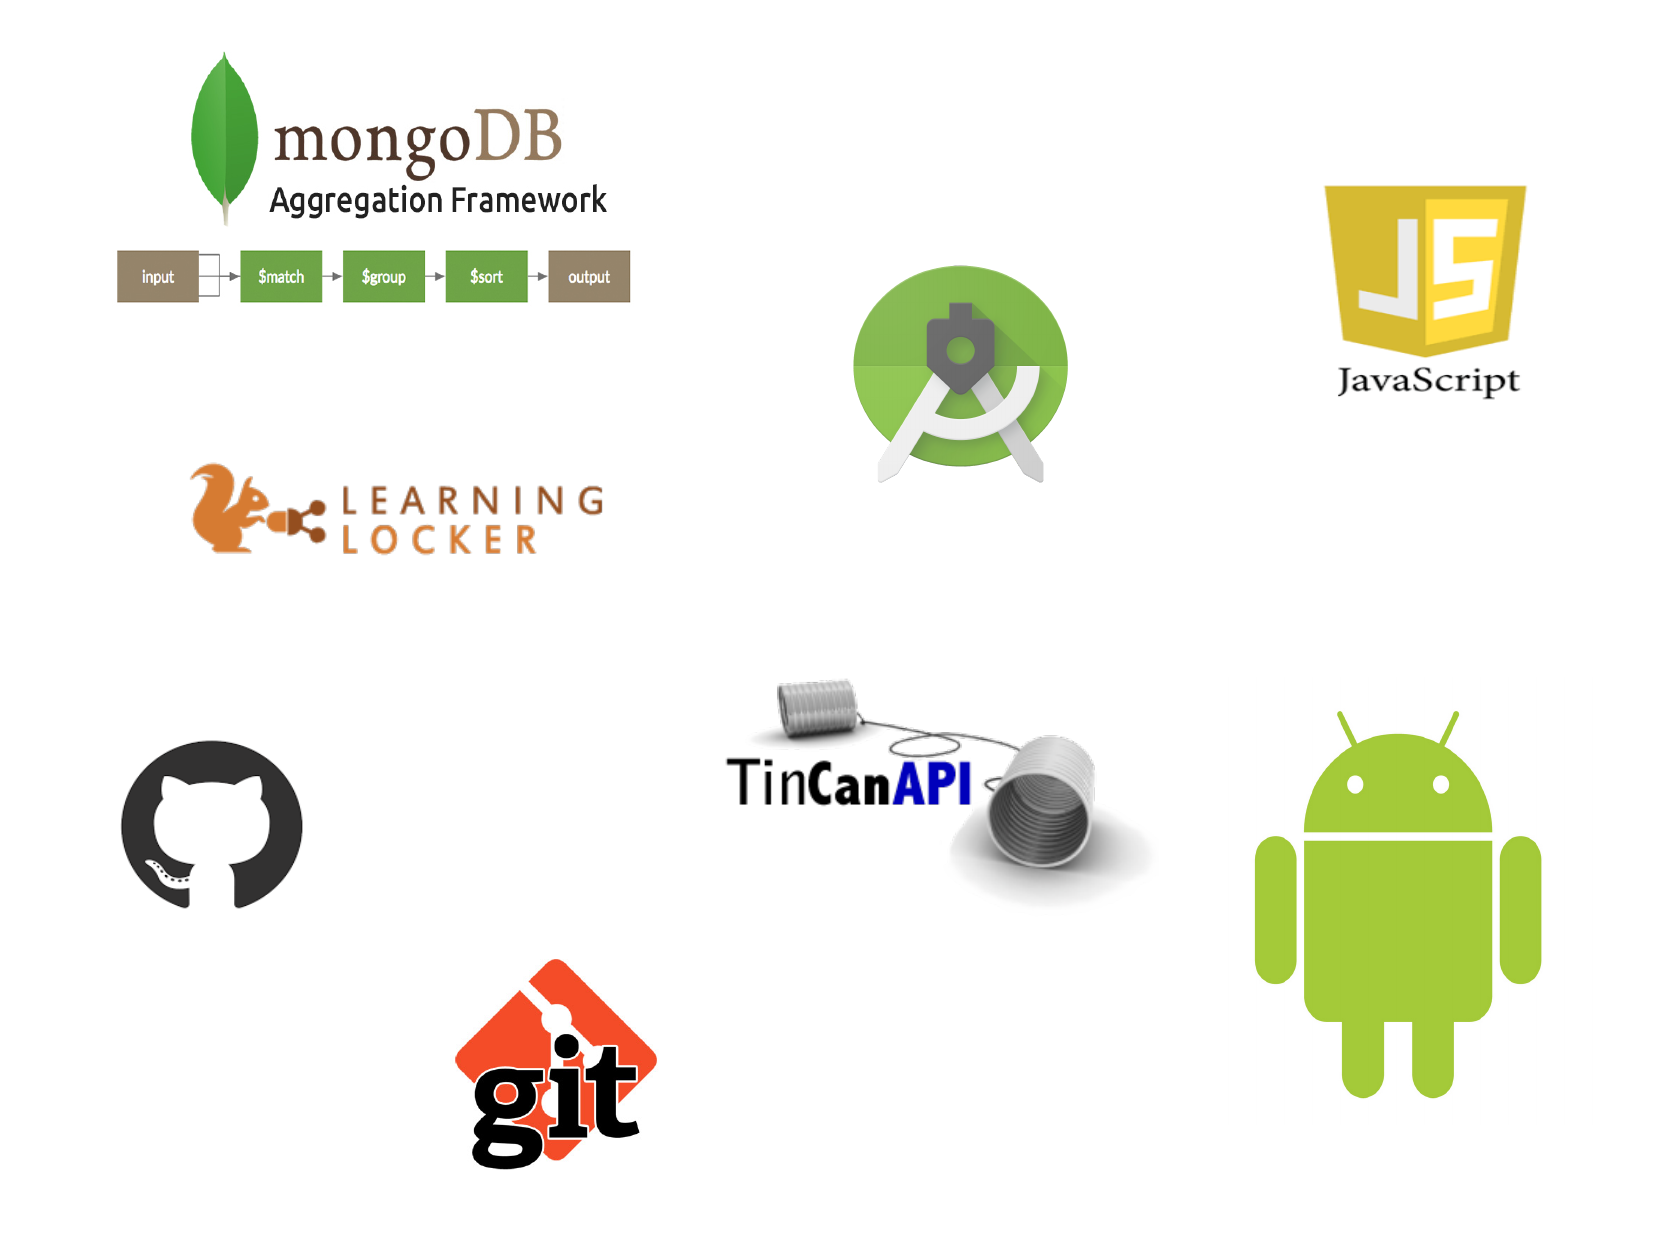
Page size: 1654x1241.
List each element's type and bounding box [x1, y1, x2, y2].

picture [30, 734, 394, 916]
picture [105, 44, 646, 346]
picture [450, 959, 661, 1171]
picture [690, 659, 1159, 935]
picture [825, 239, 1096, 493]
picture [145, 444, 646, 586]
picture [1275, 179, 1576, 406]
picture [1200, 677, 1593, 1126]
